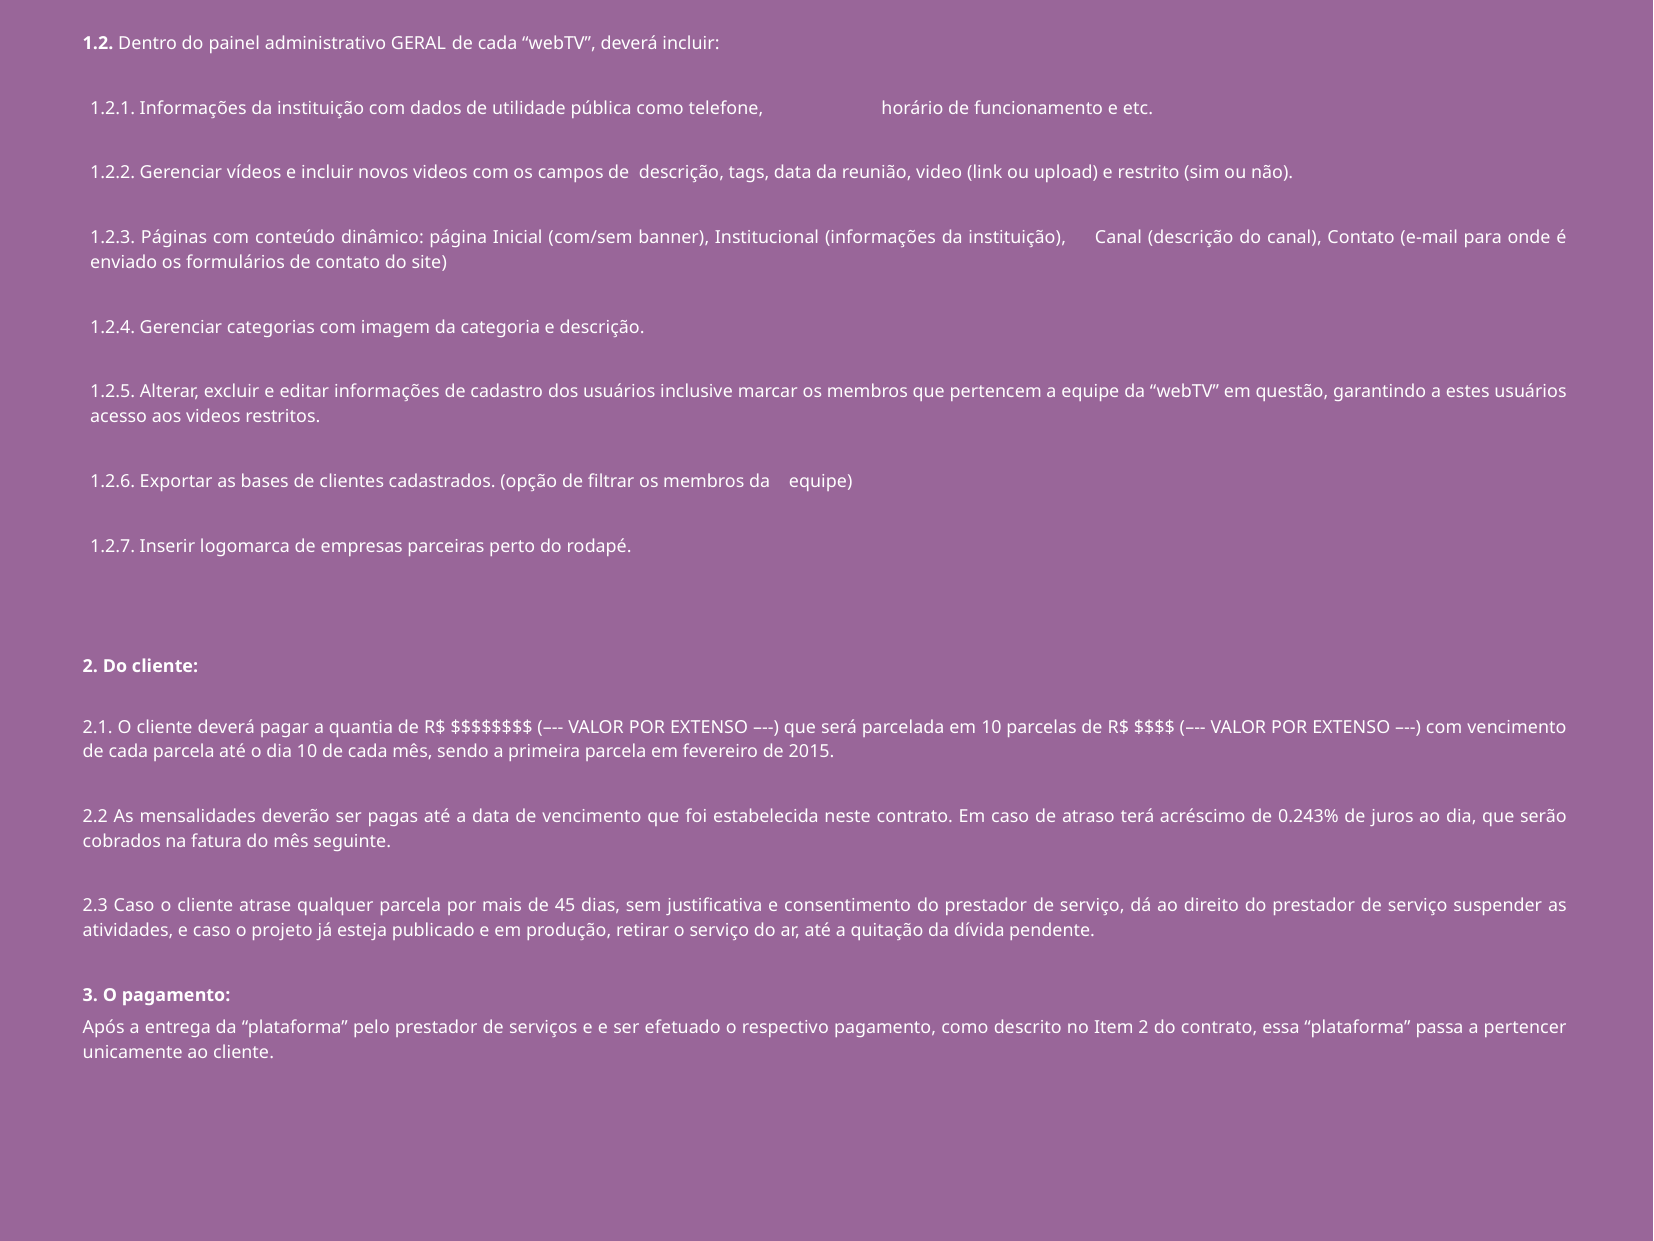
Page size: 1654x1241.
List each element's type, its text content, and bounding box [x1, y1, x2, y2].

list 1.2. Dentro do painel administrativo GERAL de cada “webTV”, deverá incluir: 1.2.1. Informações da instituição com dados de utilidade pública como telefone, horário de funcionamento e etc. 1.2.2. Gerenciar vídeos e incluir novos videos com os campos de descrição, tags, data da reunião, video (link ou upload) e restrito (sim ou não). 1.2.3. Páginas com conteúdo dinâmico: página Inicial (com/sem banner), Institucional (informações da instituição), Canal (descrição do canal), Contato (e-mail para onde é enviado os formulários de contato do site) 1.2.4. Gerenciar categorias com imagem da categoria e descrição. 1.2.5. Alterar, excluir e editar informações de cadastro dos usuários inclusive marcar os membros que pertencem a equipe da “webTV” em questão, garantindo a estes usuários acesso aos videos restritos. 1.2.6. Exportar as bases de clientes cadastrados. (opção de filtrar os membros da equipe) 1.2.7. Inserir logomarca de empresas parceiras perto do rodapé. 2. Do cliente: 2.1. O cliente deverá pagar a quantia de R$ $$$$$$$$ (–-- VALOR POR EXTENSO –--) que será parcelada em 10 parcelas de R$ $$$$ (–-- VALOR POR EXTENSO –--) com vencimento de cada parcela até o dia 10 de cada mês, sendo a primeira parcela em fevereiro de 2015. 2.2 As mensalidades deverão ser pagas até a data de vencimento que foi estabelecida neste contrato. Em caso de atraso terá acréscimo de 0.243% de juros ao dia, que serão cobrados na fatura do mês seguinte. 2.3 Caso o cliente atrase qualquer parcela por mais de 45 dias, sem justificativa e consentimento do prestador de serviço, dá ao direito do prestador de serviço suspender as atividades, e caso o projeto já esteja publicado e em produção, retirar o serviço do ar, até a quitação da dívida pendente. 3. O pagamento: Após a entrega da “plataforma” pelo prestador de serviços e e ser efetuado o respectivo pagamento, como descrito no Item 2 do contrato, essa “plataforma” passa a pertencer unicamente ao cliente. [82, 30, 1571, 1231]
